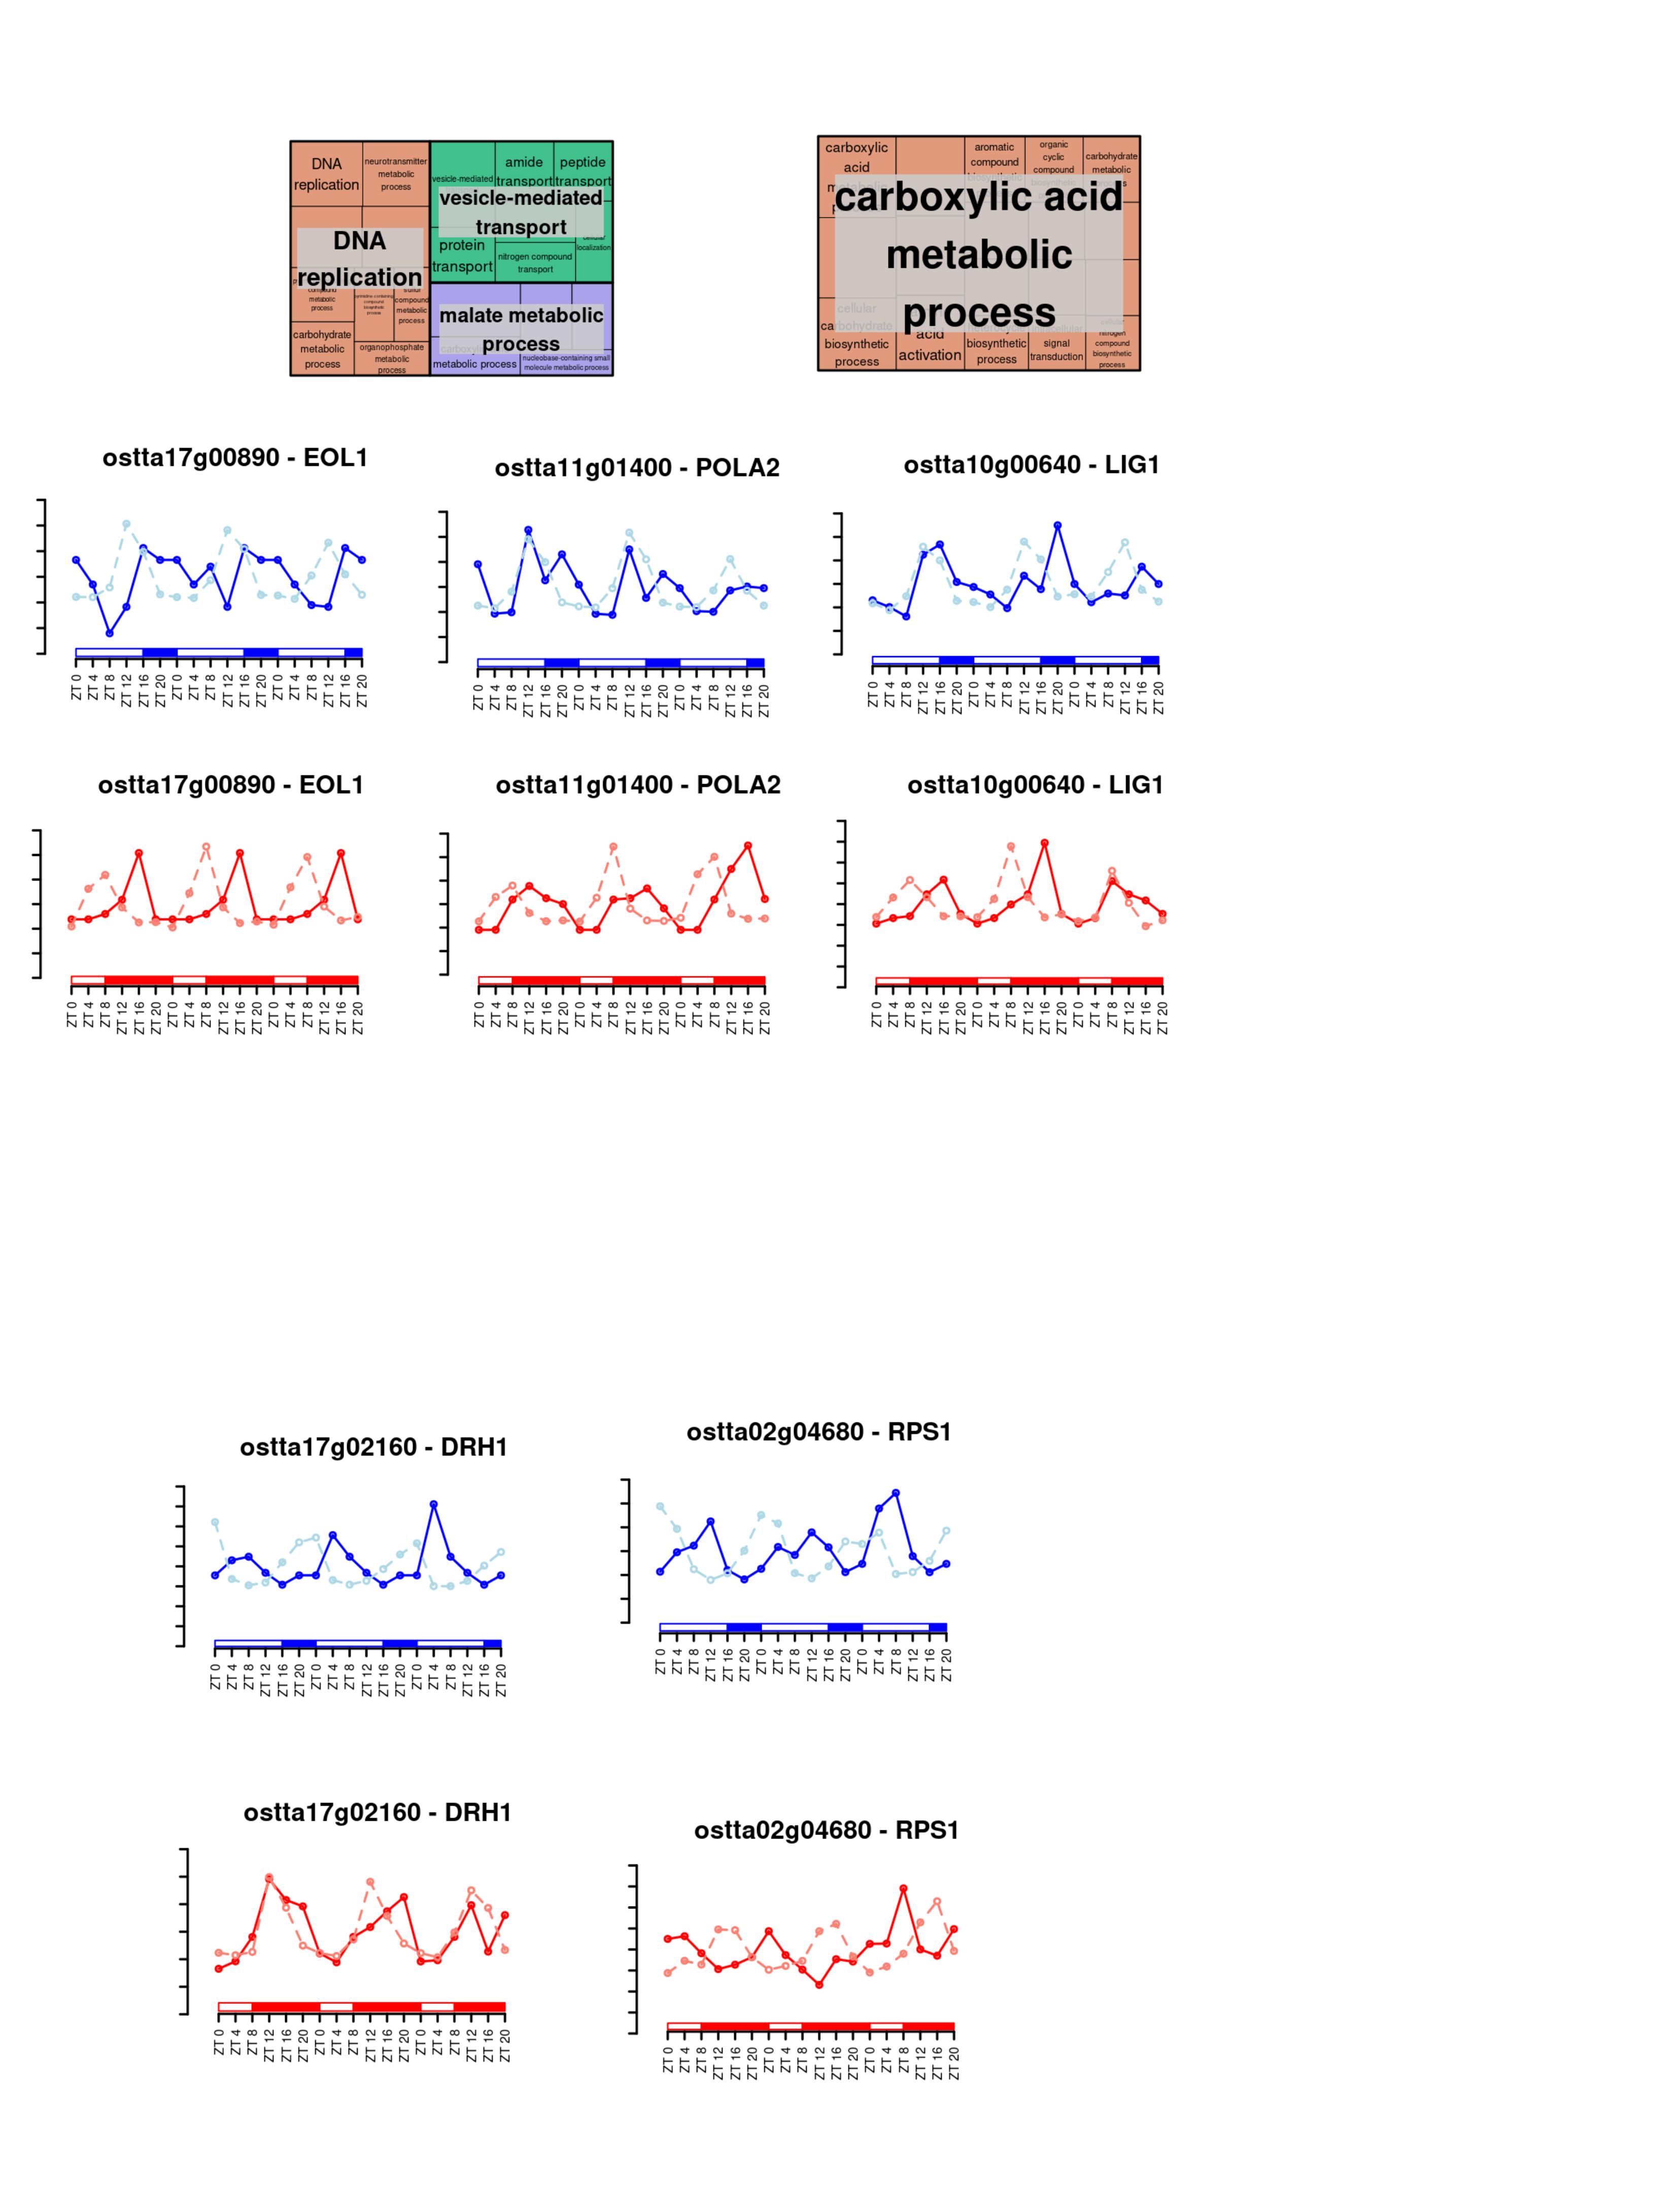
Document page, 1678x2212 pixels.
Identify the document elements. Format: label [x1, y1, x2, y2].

picture [0, 71, 1259, 1071]
picture [125, 1781, 1051, 2117]
picture [122, 1400, 1043, 1733]
